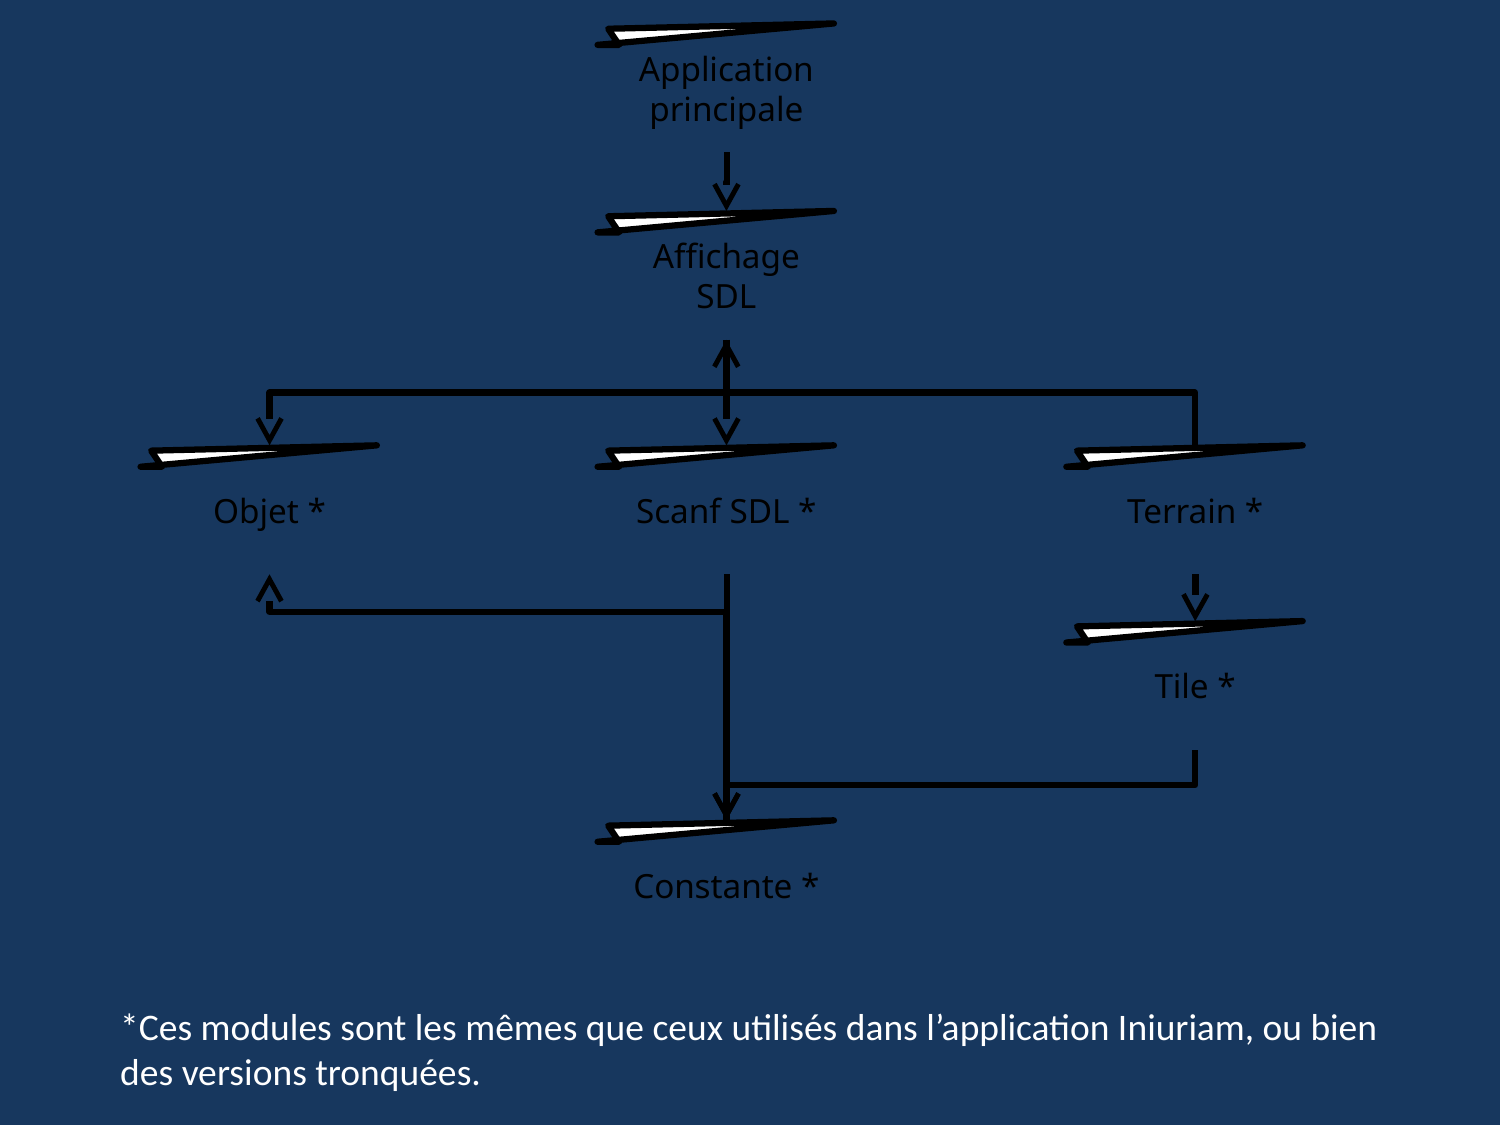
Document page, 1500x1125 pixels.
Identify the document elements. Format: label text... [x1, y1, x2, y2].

text_box Scanf SDL * [597, 445, 834, 467]
text_box Affichage SDL [597, 210, 834, 233]
text_box Constante * [597, 820, 834, 842]
text_box Objet * [140, 445, 377, 467]
text_box [0, 0, 1500, 1125]
text_box Tile * [1066, 621, 1303, 643]
text_box Application principale [597, 23, 834, 45]
text_box Terrain * [1066, 445, 1303, 467]
text_box *Ces modules sont les mêmes que ceux utilisés dans l’application Iniuriam, ou bien des versions tronquées. [105, 996, 1418, 1101]
